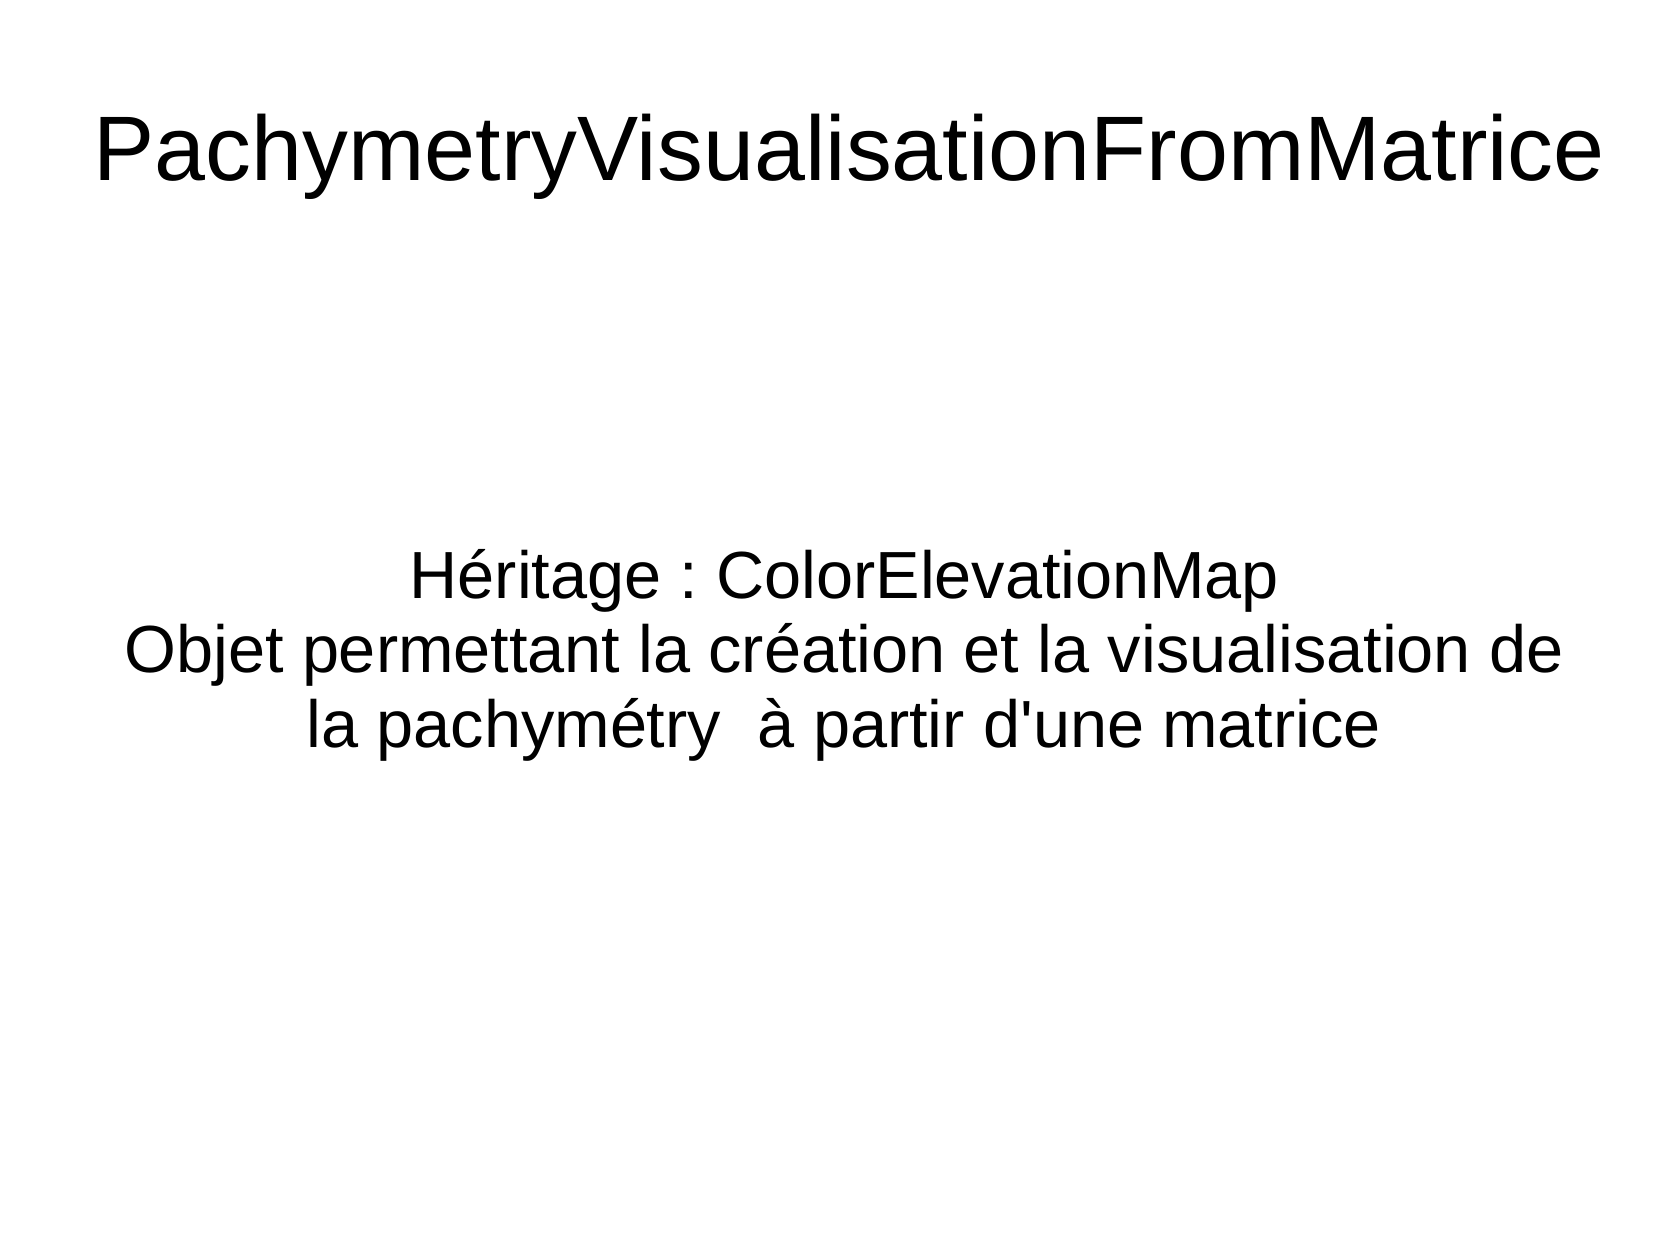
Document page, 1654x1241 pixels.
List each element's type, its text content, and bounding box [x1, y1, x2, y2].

subtitle Héritage : ColorElevationMap Objet permettant la création et la visualisation de la pachymétry à partir d'une matrice [82, 290, 1571, 1010]
title PachymetryVisualisationFromMatrice [82, 49, 1619, 249]
